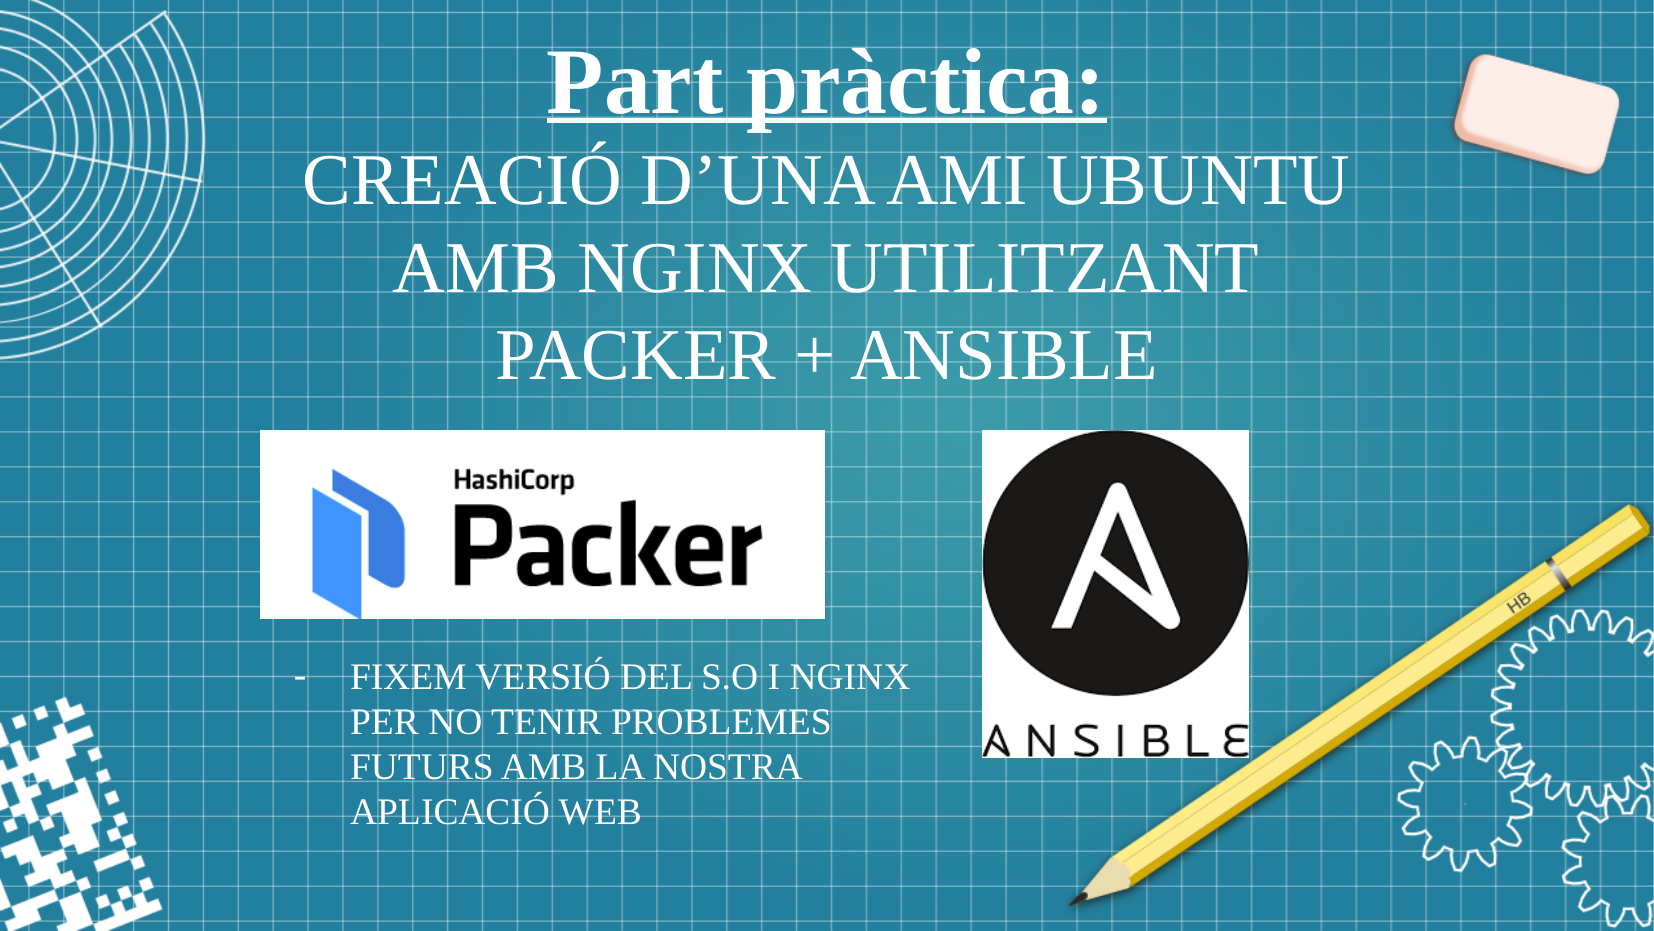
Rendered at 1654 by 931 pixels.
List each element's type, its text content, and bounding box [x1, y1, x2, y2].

picture [0, 0, 1654, 931]
text_box Part pràctica: CREACIÓ D’UNA AMI UBUNTU AMB NGINX UTILITZANT PACKER + ANSIBLE [214, 4, 1439, 410]
text_box FIXEM VERSIÓ DEL S.O I NGINX PER NO TENIR PROBLEMES FUTURS AMB LA NOSTRA APLICACIÓ WEB [260, 637, 966, 848]
